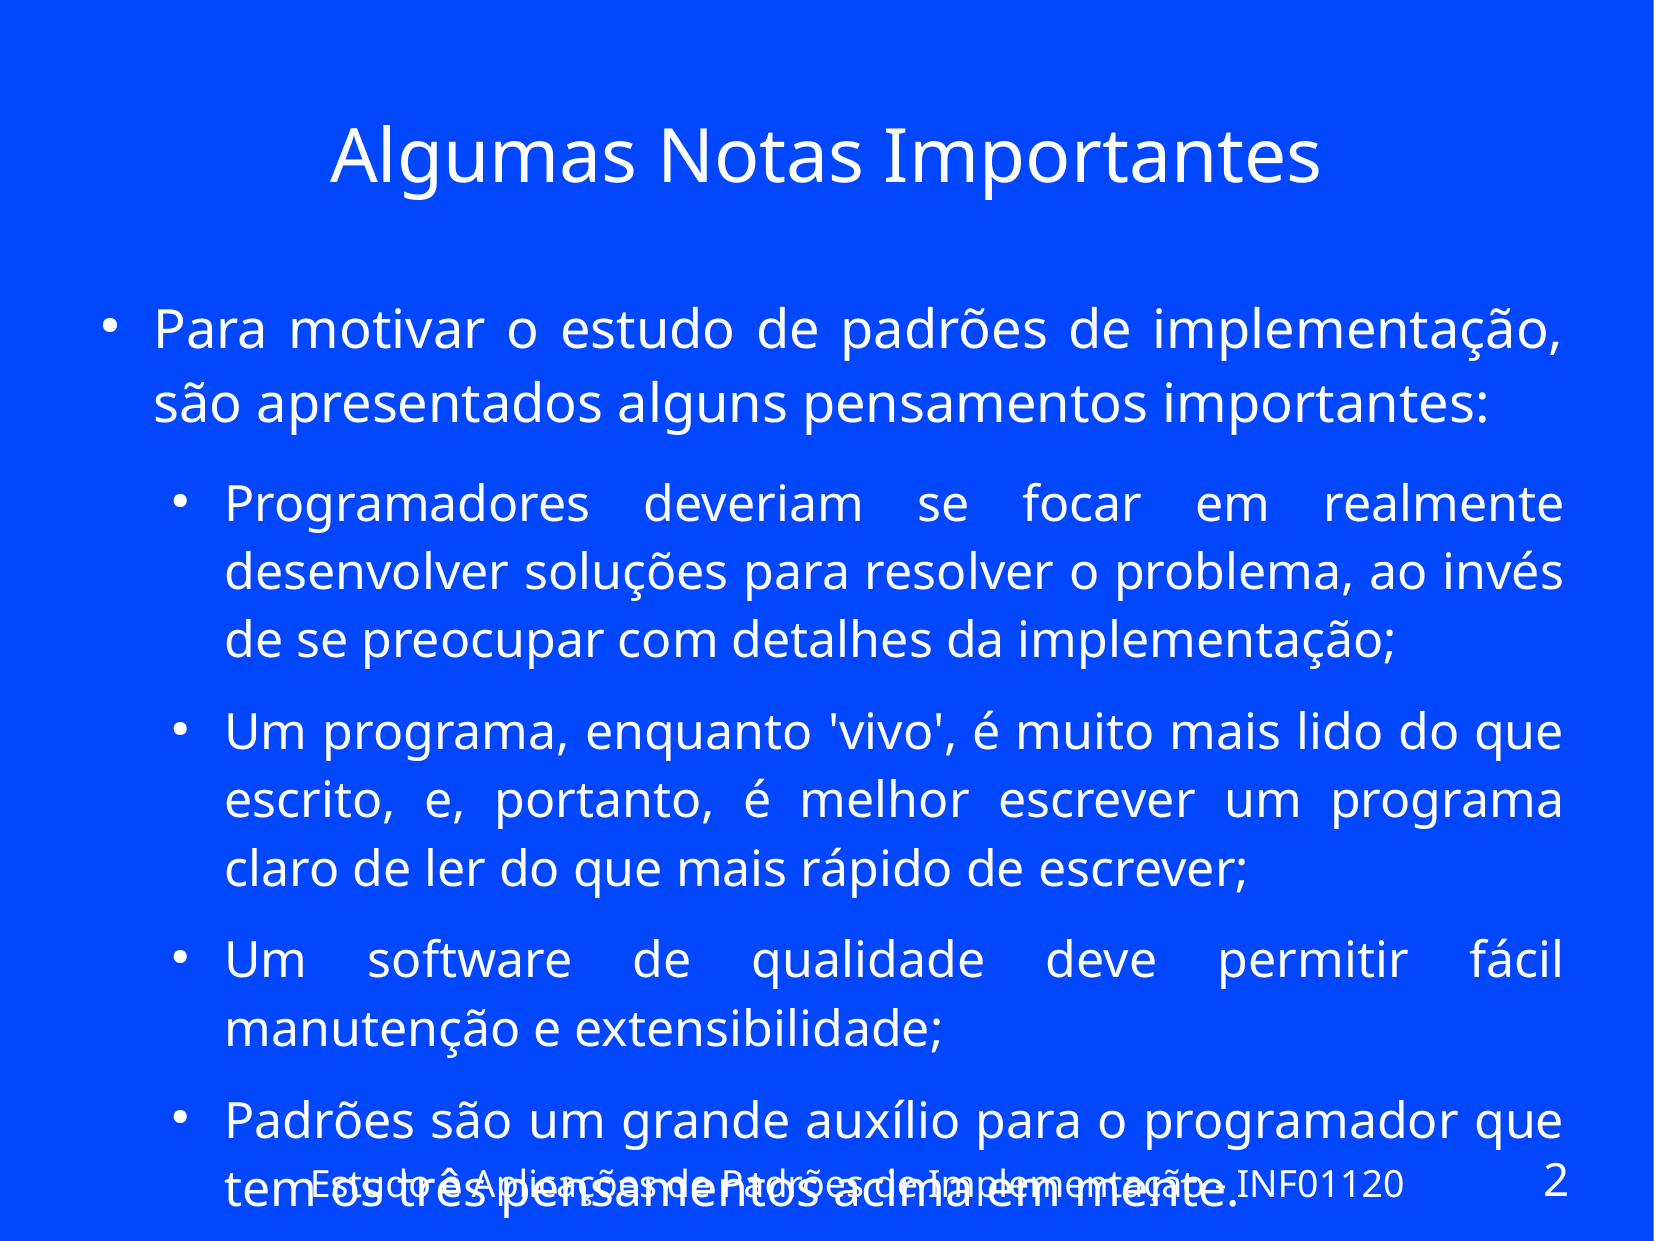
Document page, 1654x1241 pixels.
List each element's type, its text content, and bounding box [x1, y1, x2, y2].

title Algumas Notas Importantes [82, 49, 1571, 257]
list Para motivar o estudo de padrões de implementação, são apresentados alguns pensamentos importantes: Programadores deveriam se focar em realmente desenvolver soluções para resolver o problema, ao invés de se preocupar com detalhes da implementação; Um programa, enquanto 'vivo', é muito mais lido do que escrito, e, portanto, é melhor escrever um programa claro de ler do que mais rápido de escrever; Um software de qualidade deve permitir fácil manutenção e extensibilidade; Padrões são um grande auxílio para o programador que tem os três pensamentos acima em mente. [82, 290, 1565, 1123]
